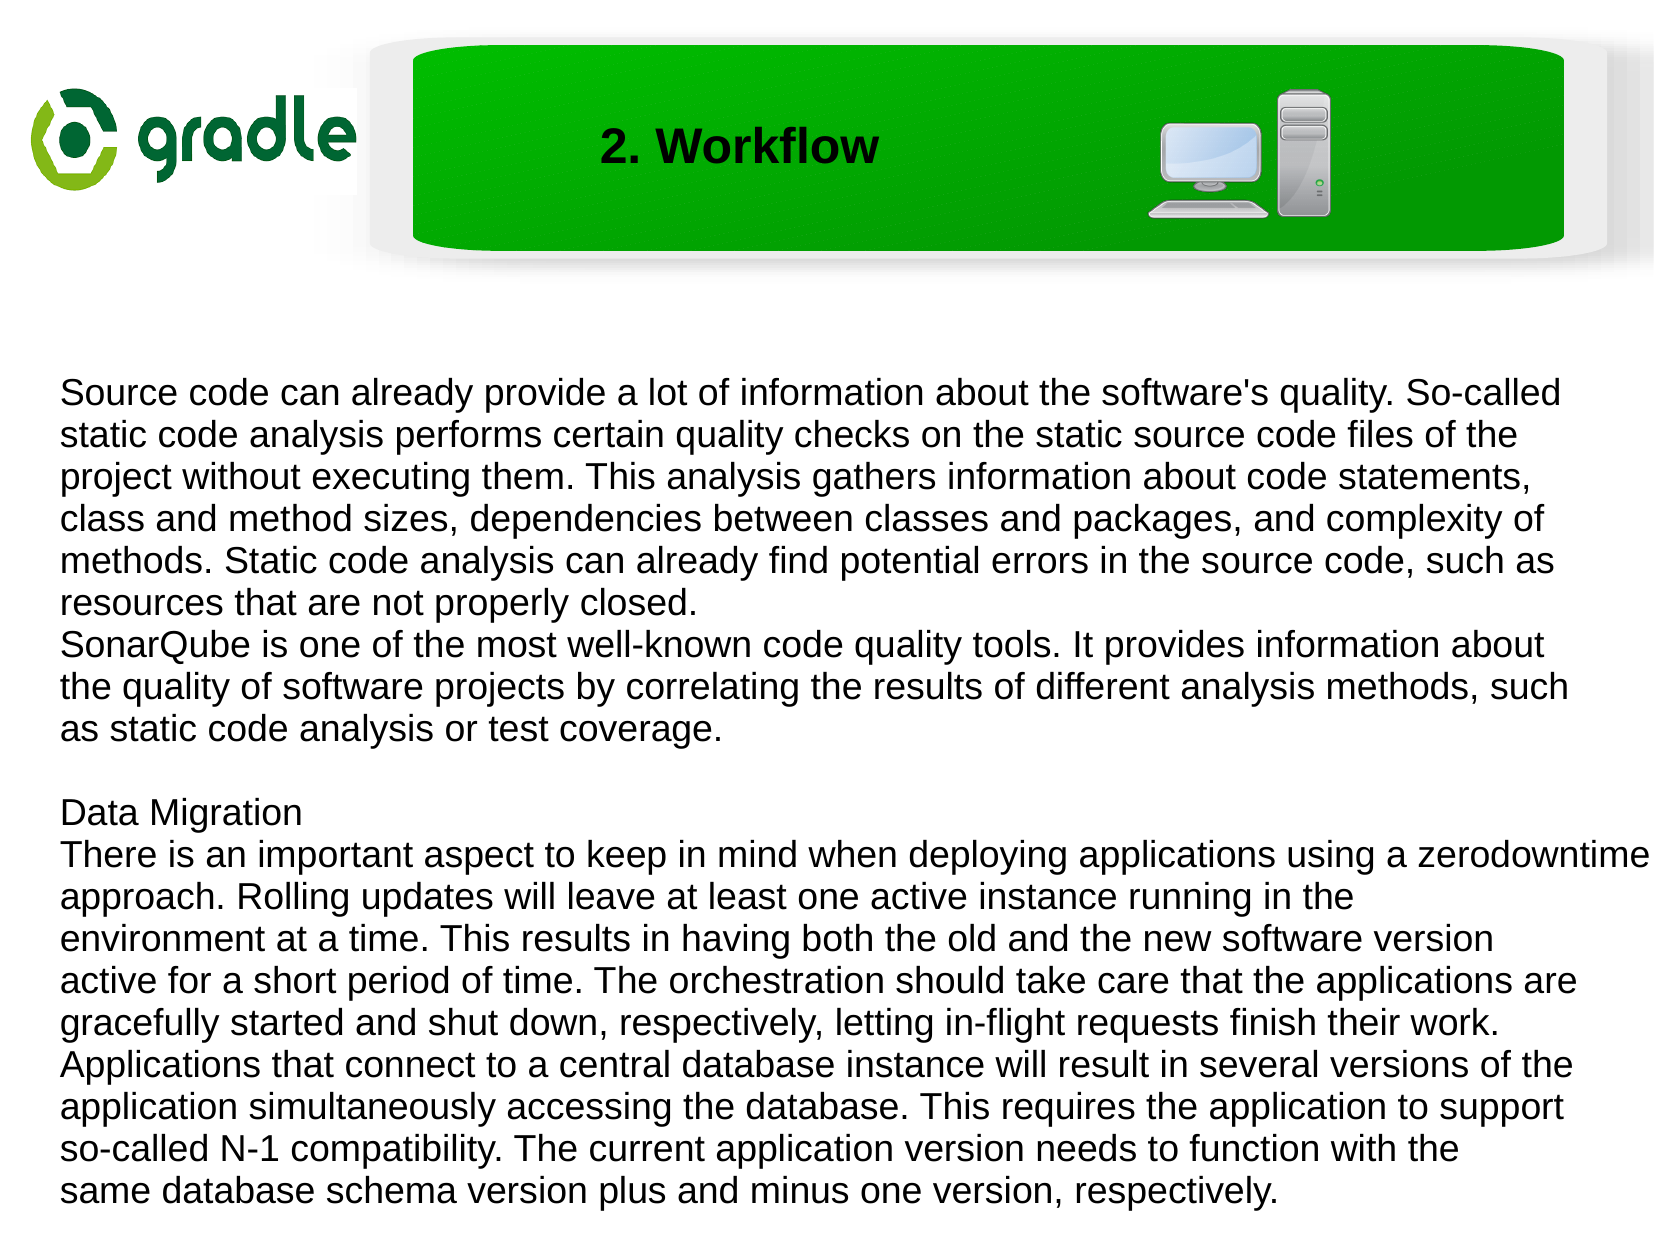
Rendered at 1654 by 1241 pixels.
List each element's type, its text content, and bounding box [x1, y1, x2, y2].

picture [30, 18, 1654, 279]
text_box 2. Workflow [585, 111, 1381, 241]
text_box Source code can already provide a lot of information about the software's quality. So-called static code analysis performs certain quality checks on the static source code files of the project without executing them. This analysis gathers information about code statements, class and method sizes, dependencies between classes and packages, and complexity of methods. Static code analysis can already find potential errors in the source code, such as resources that are not properly closed. SonarQube is one of the most well-known code quality tools. It provides information about the quality of software projects by correlating the results of different analysis methods, such as static code analysis or test coverage. Data Migration There is an important aspect to keep in mind when deploying applications using a zerodowntime approach. Rolling updates will leave at least one active instance running in the environment at a time. This results in having both the old and the new software version active for a short period of time. The orchestration should take care that the applications are gracefully started and shut down, respectively, letting in-flight requests finish their work. Applications that connect to a central database instance will result in several versions of the application simultaneously accessing the database. This requires the application to support so-called N-1 compatibility. The current application version needs to function with the same database schema version plus and minus one version, respectively. [45, 279, 1654, 1241]
